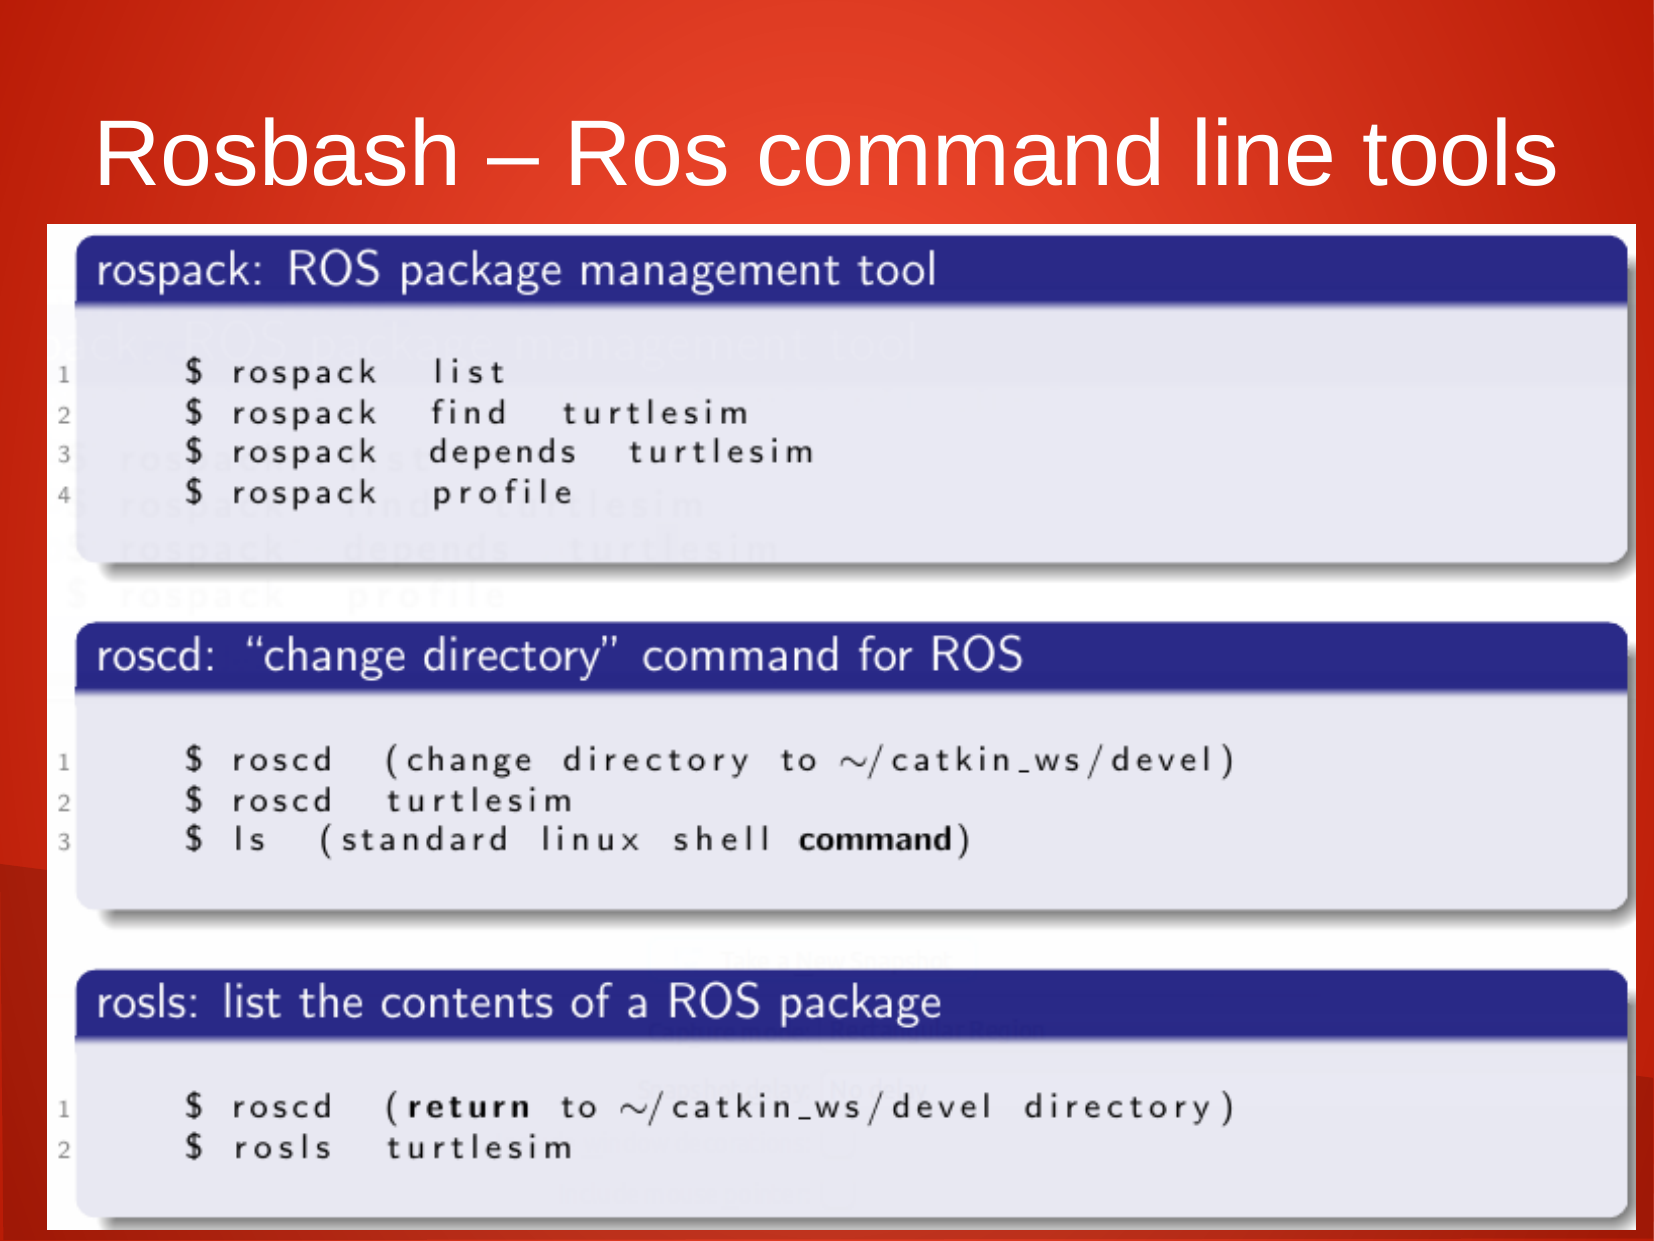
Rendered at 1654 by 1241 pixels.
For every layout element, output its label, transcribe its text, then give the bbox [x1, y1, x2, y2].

picture [47, 224, 1636, 1231]
title Rosbash – Ros command line tools [82, 49, 1571, 224]
